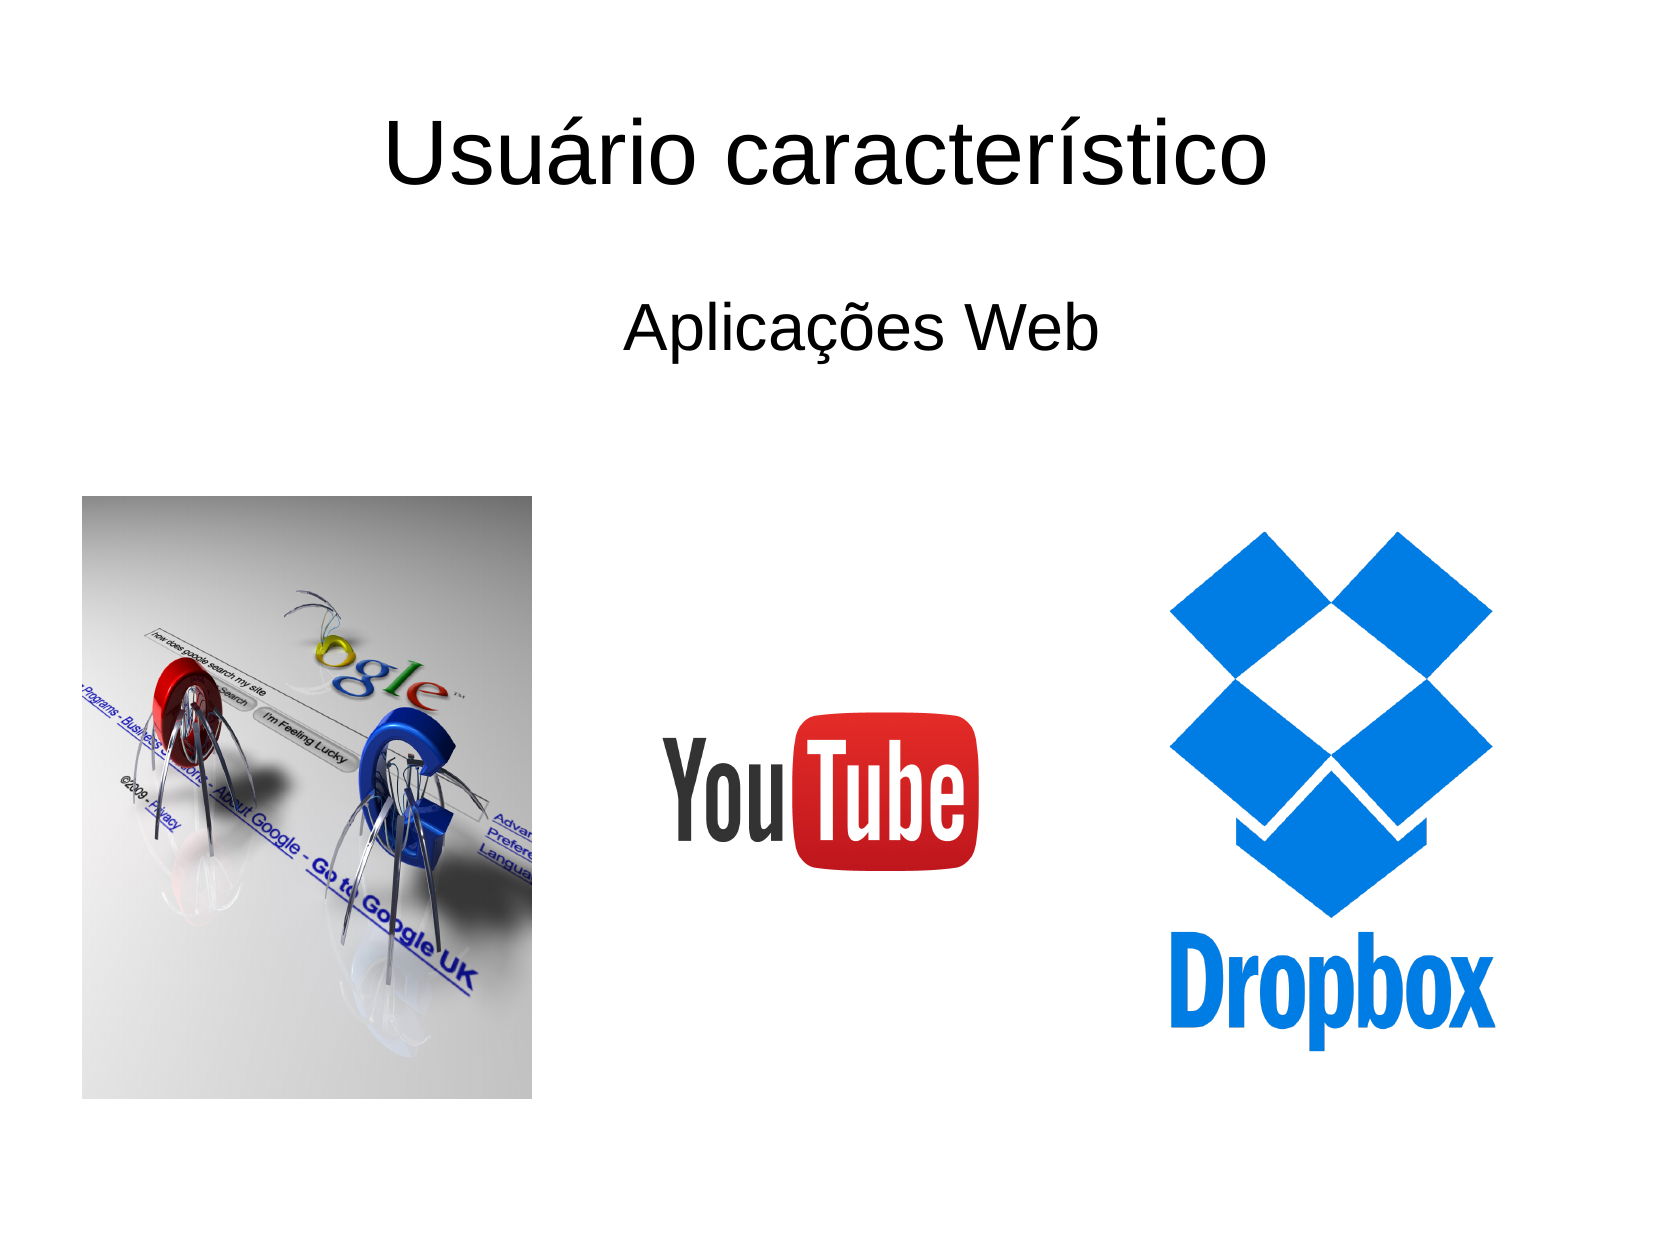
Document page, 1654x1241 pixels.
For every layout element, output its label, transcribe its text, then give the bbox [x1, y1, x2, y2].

title Usuário característico [82, 49, 1571, 257]
list Aplicações Web [82, 290, 1571, 426]
picture [578, 496, 1063, 1087]
picture [82, 496, 532, 1099]
picture [1104, 496, 1559, 1087]
